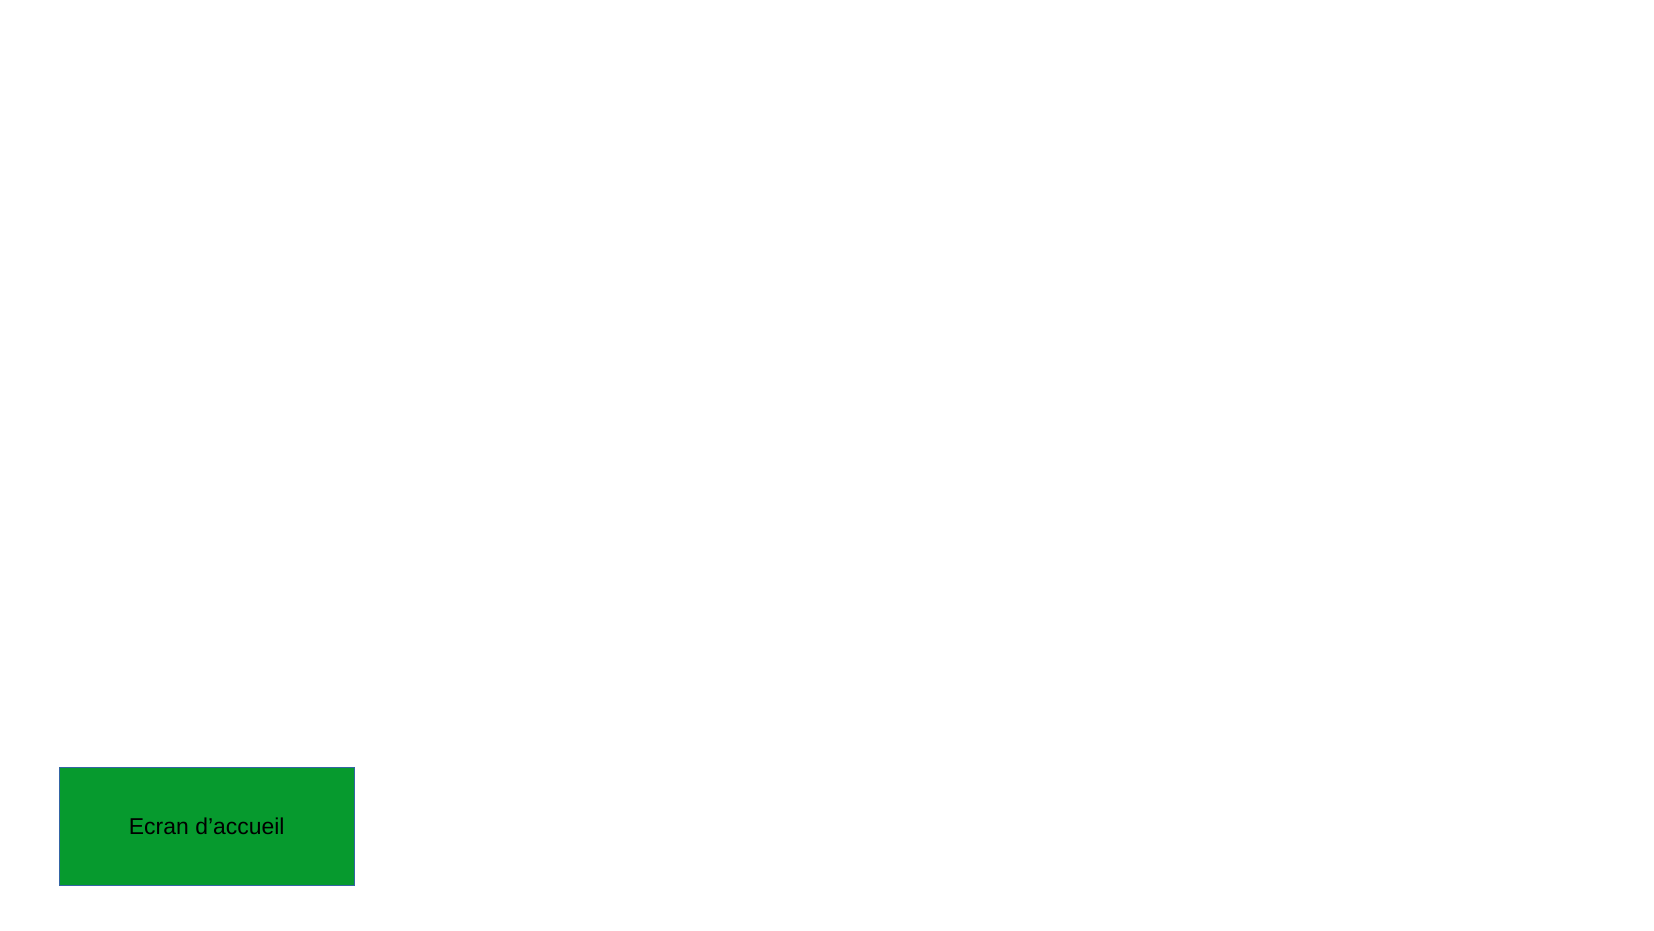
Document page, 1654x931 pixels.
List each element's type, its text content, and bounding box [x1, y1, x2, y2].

text_box Ecran d’accueil [59, 767, 355, 886]
